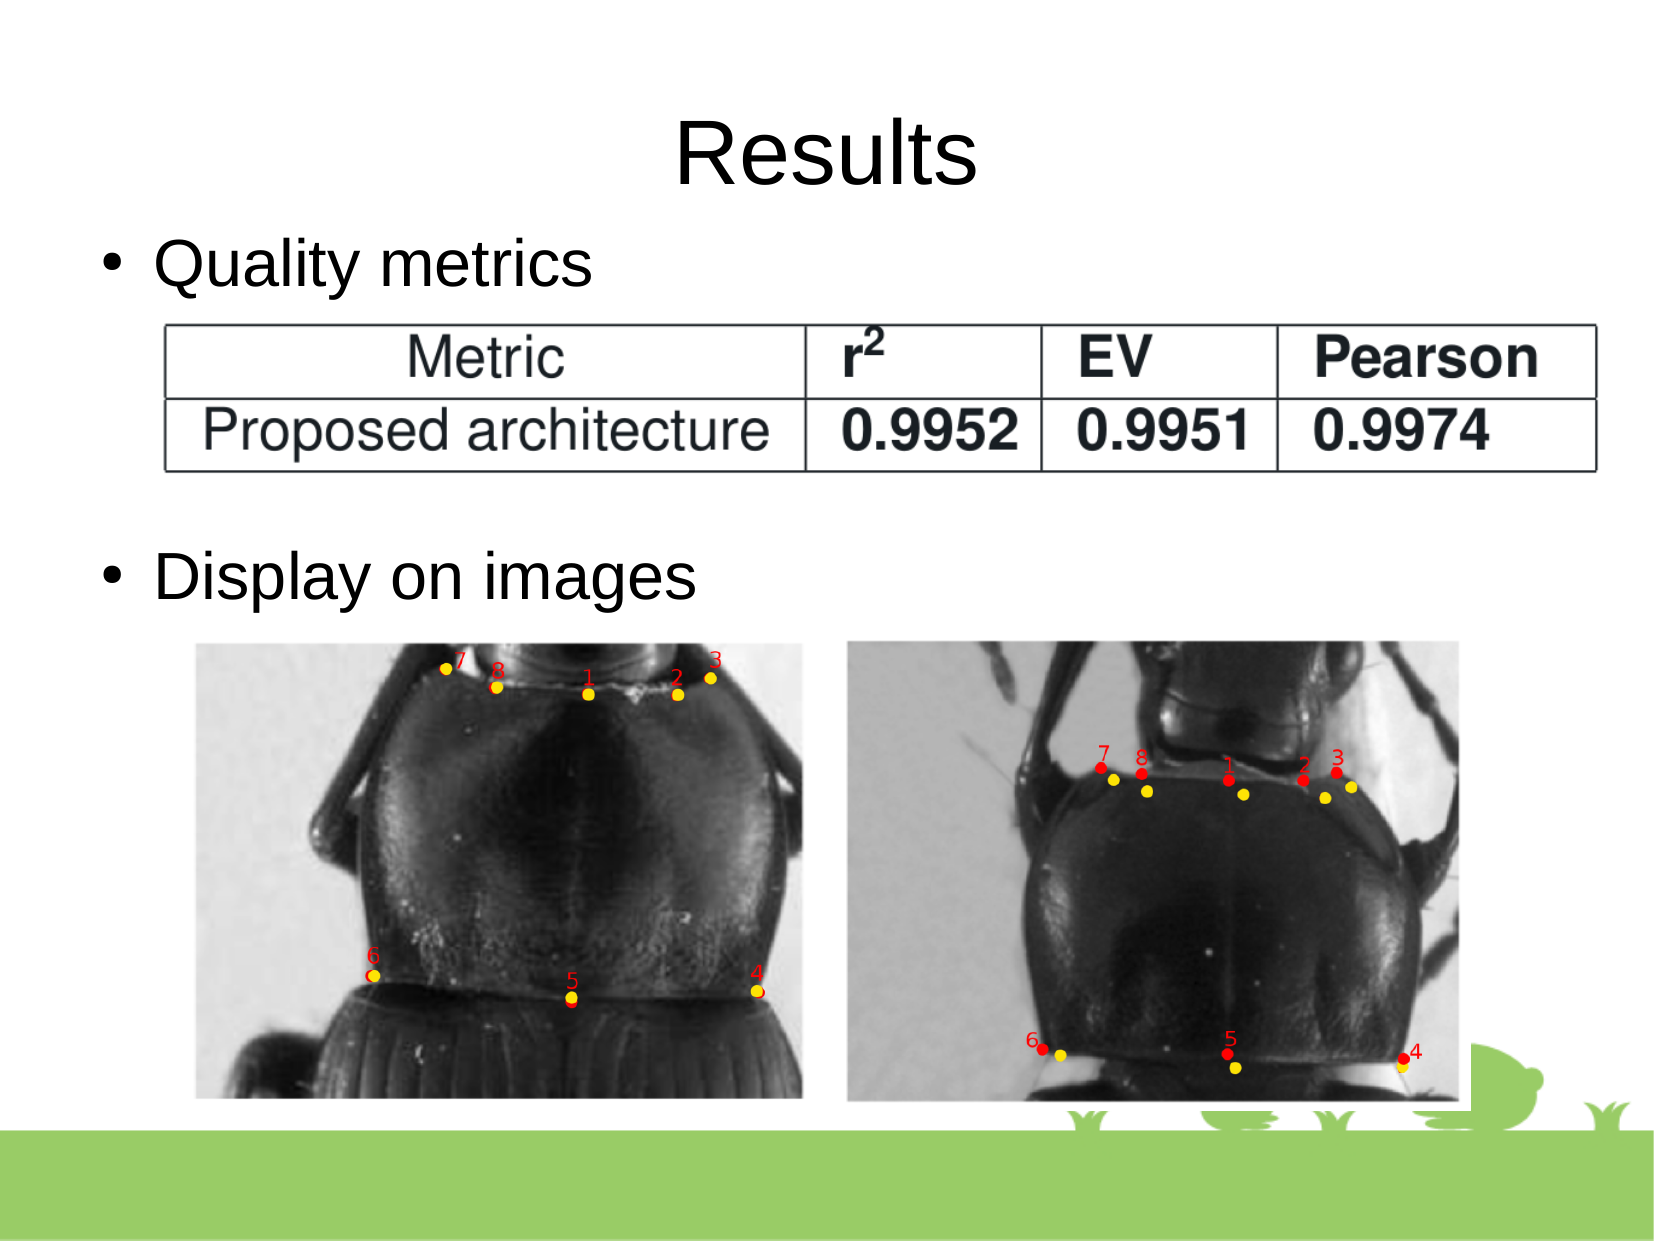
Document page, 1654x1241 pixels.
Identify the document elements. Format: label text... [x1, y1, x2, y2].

picture [0, 0, 1654, 1241]
title Results [82, 49, 1571, 225]
list Quality metrics Display on images [82, 225, 1571, 946]
